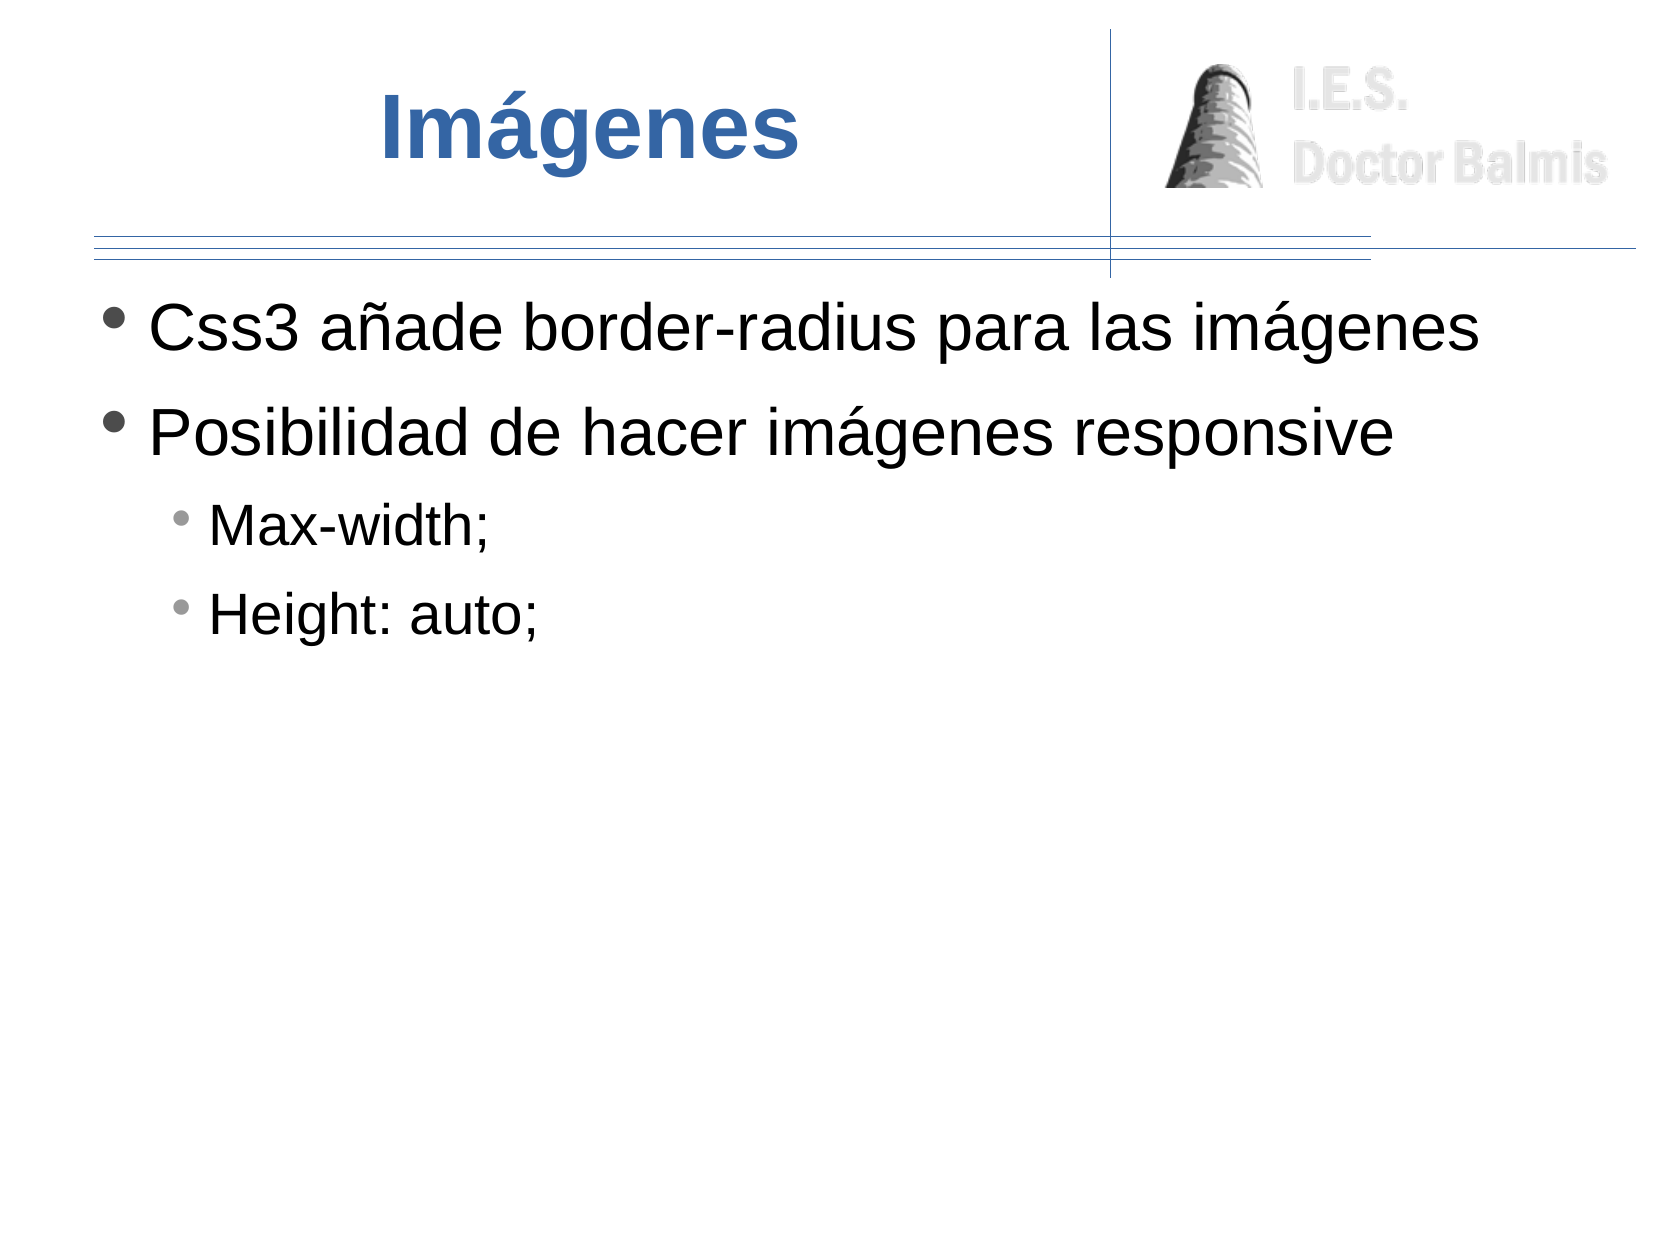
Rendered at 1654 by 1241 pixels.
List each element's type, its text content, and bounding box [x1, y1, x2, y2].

picture [1133, 64, 1619, 188]
title Imágenes [118, 23, 1063, 231]
list Css3 añade border-radius para las imágenes Posibilidad de hacer imágenes responsive Max-width; Height: auto; [82, 290, 1571, 1010]
